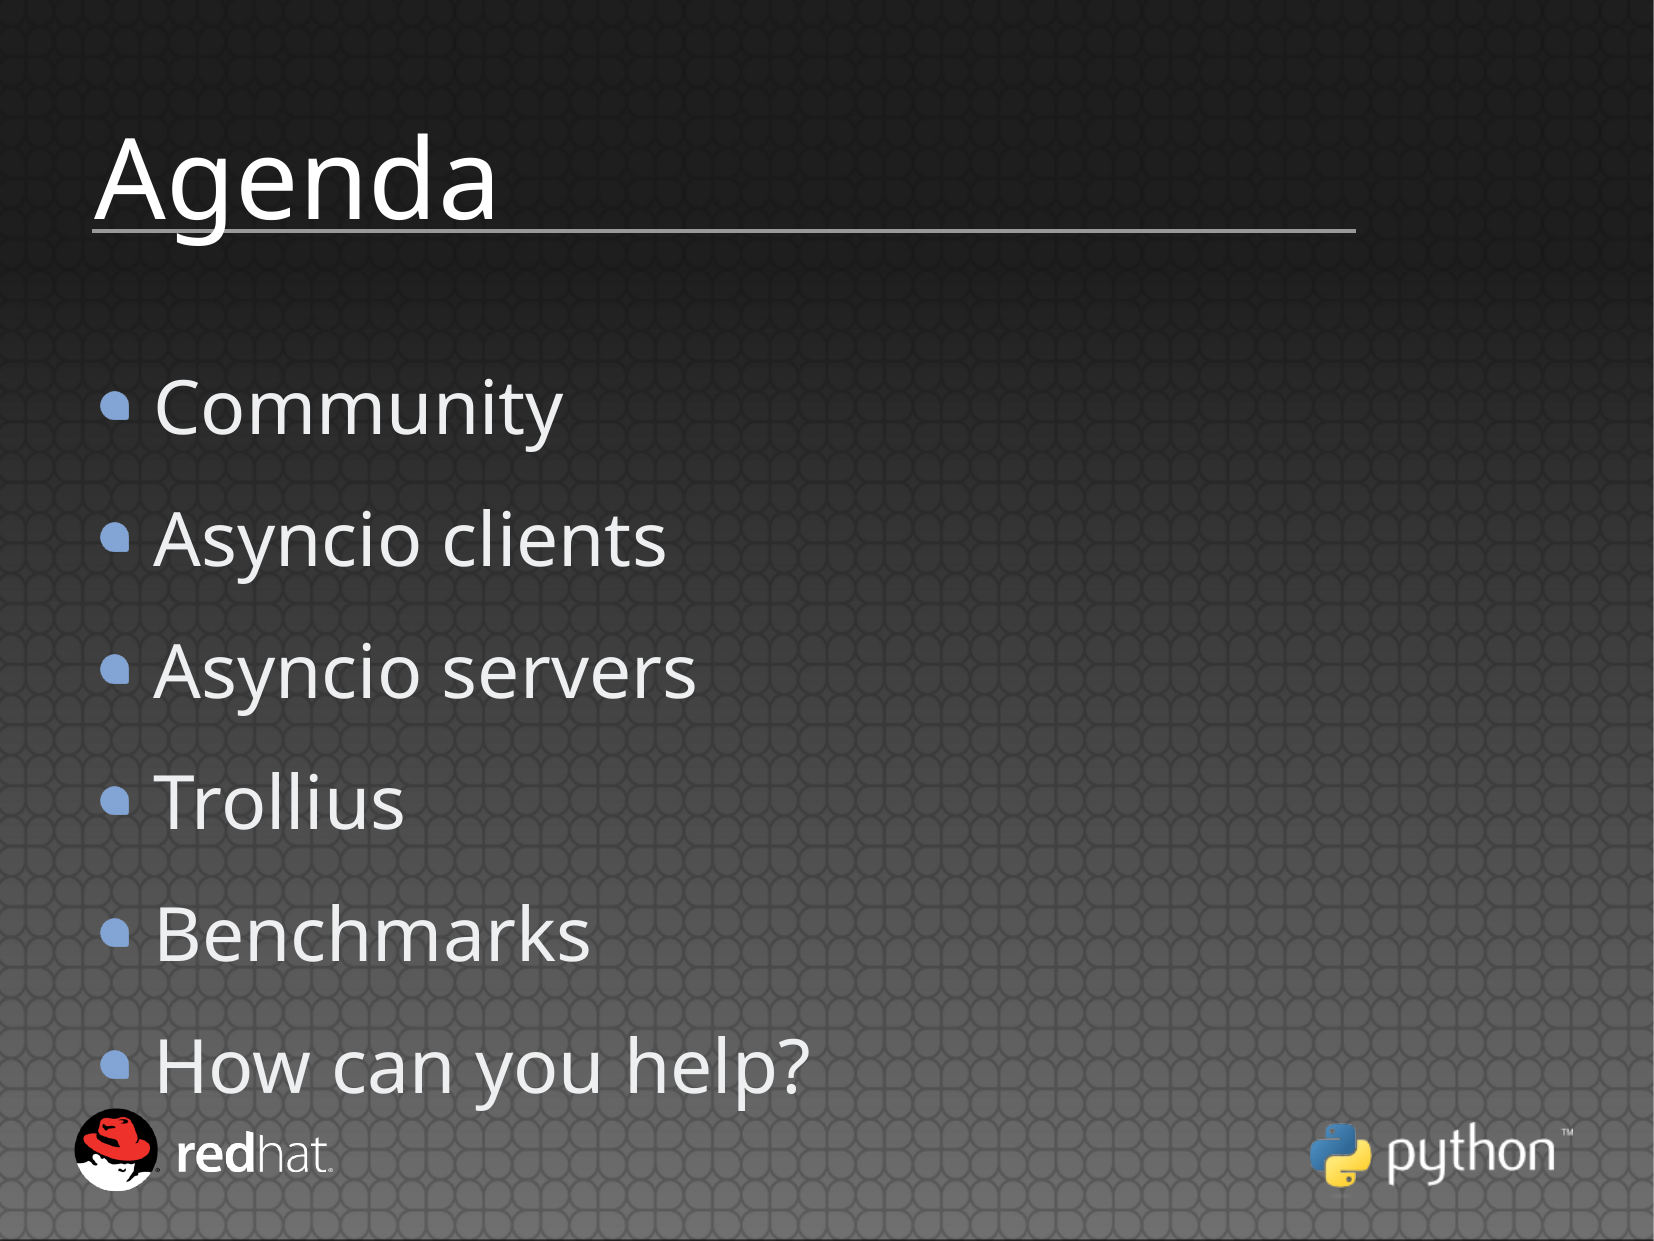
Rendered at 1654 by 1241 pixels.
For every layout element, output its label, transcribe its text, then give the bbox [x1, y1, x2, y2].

picture [0, 0, 1654, 1241]
title Agenda [94, 100, 1426, 251]
list Community Asyncio clients Asyncio servers Trollius Benchmarks How can you help? [82, 354, 1571, 1094]
